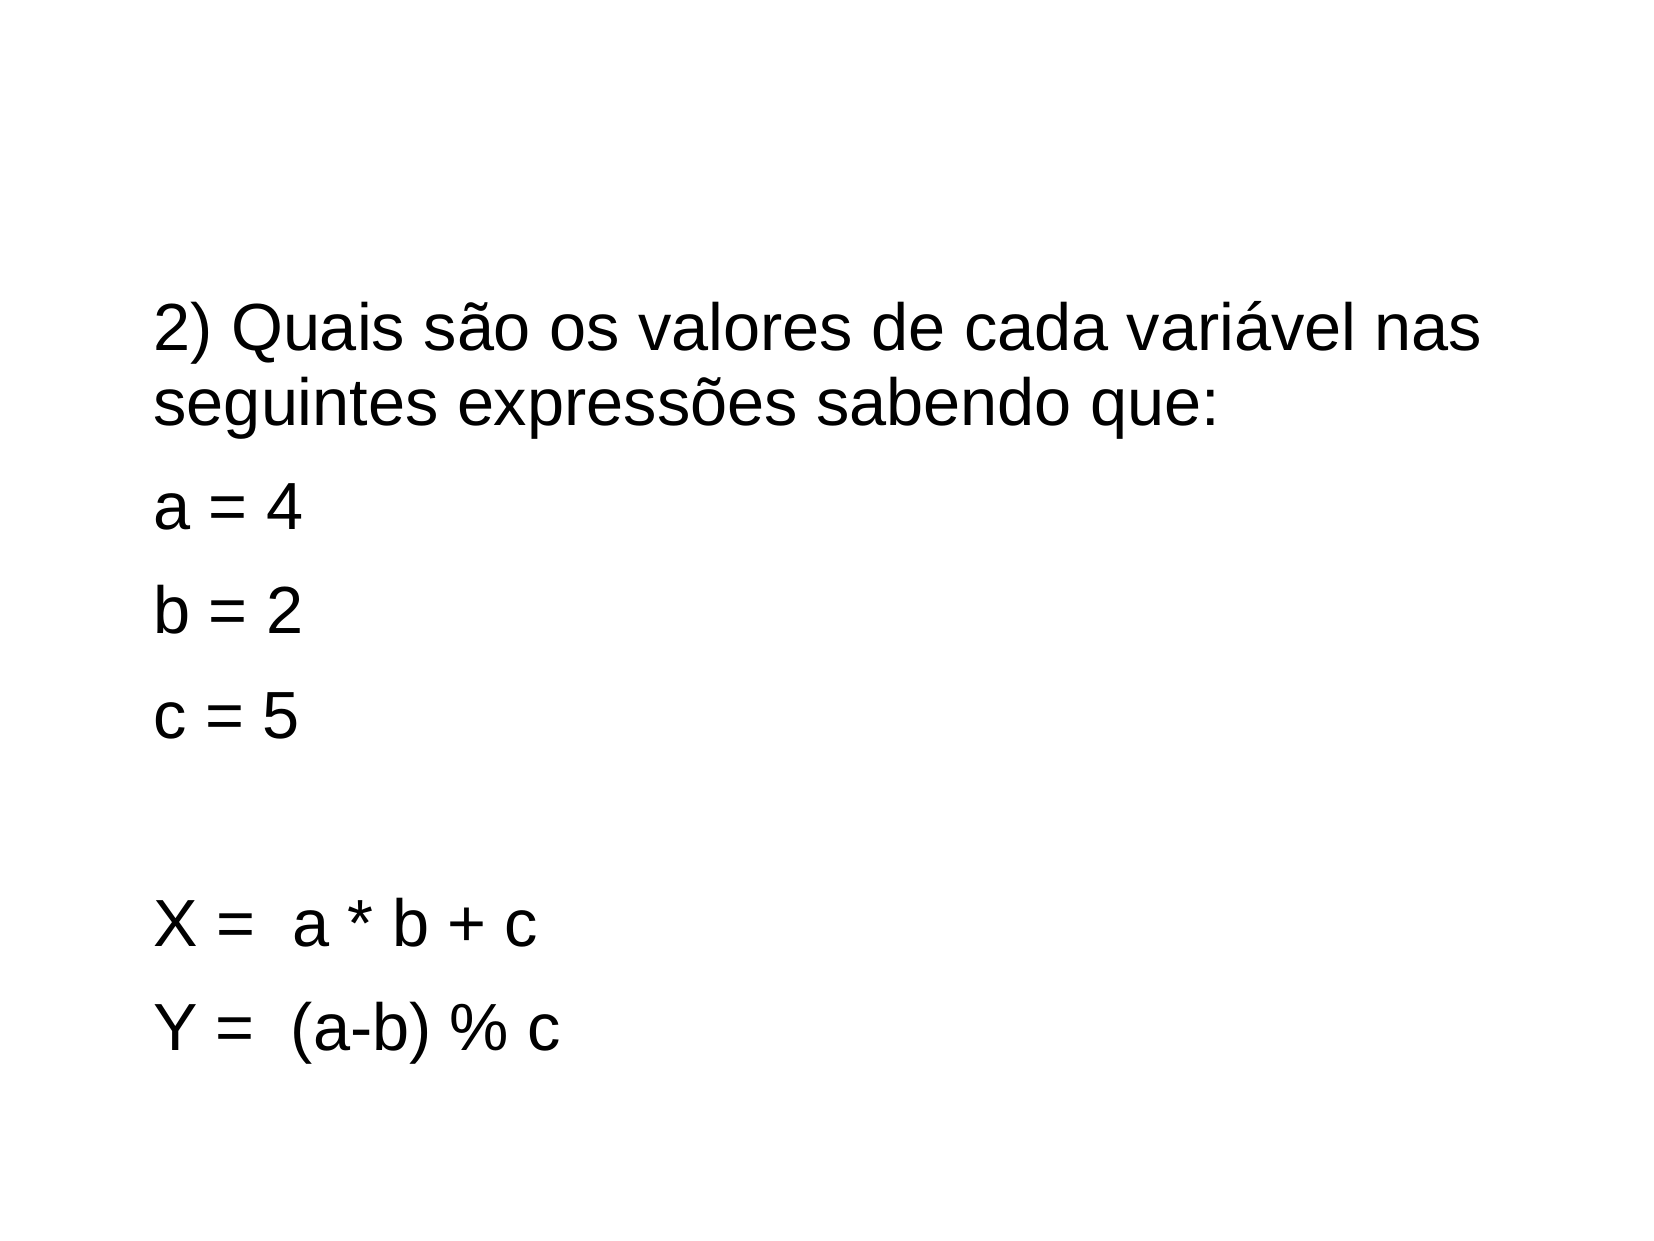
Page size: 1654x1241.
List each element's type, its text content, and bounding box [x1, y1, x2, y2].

list 2) Quais são os valores de cada variável nas seguintes expressões sabendo que: a = 4 b = 2 c = 5 X = a * b + c Y = (a-b) % c [82, 290, 1571, 1109]
